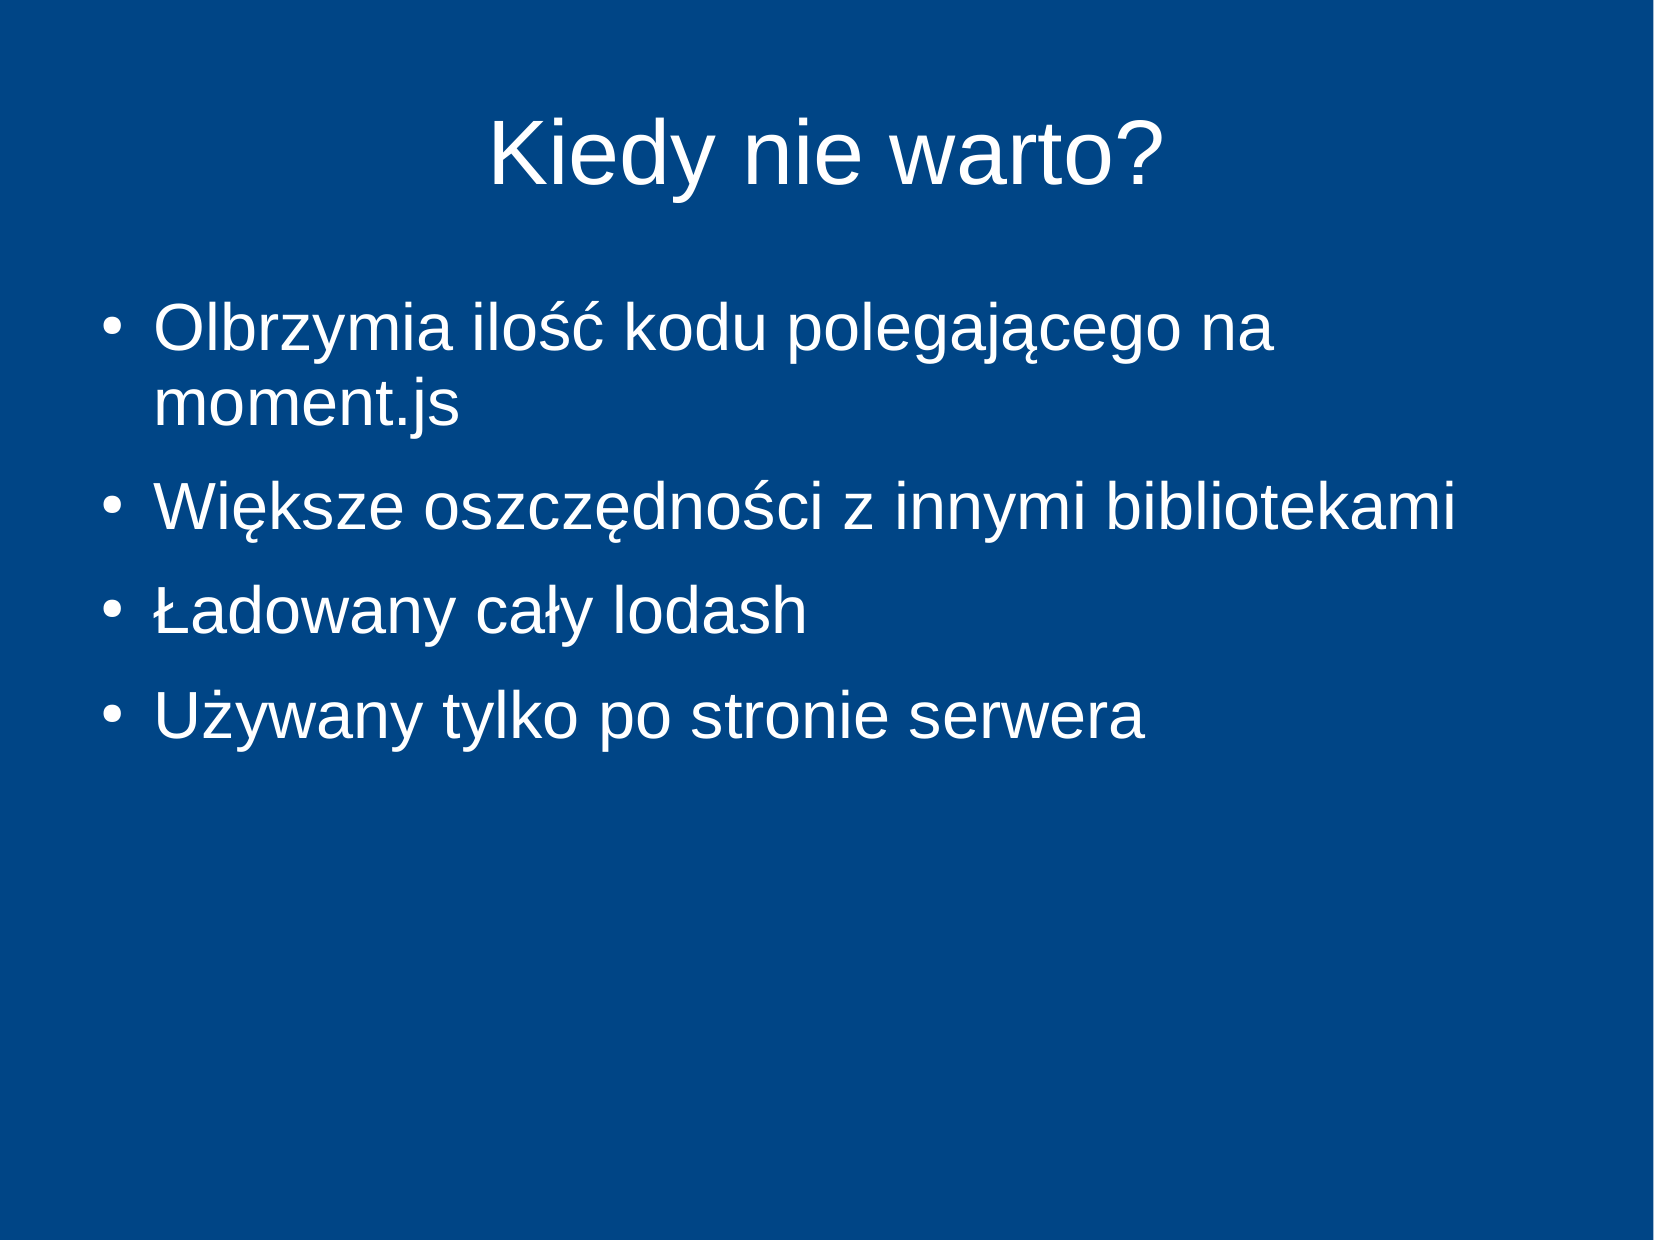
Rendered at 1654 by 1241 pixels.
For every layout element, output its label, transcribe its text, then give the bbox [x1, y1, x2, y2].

list Olbrzymia ilość kodu polegającego na moment.js Większe oszczędności z innymi bibliotekami Ładowany cały lodash Używany tylko po stronie serwera [82, 290, 1571, 1010]
title Kiedy nie warto? [82, 49, 1571, 257]
